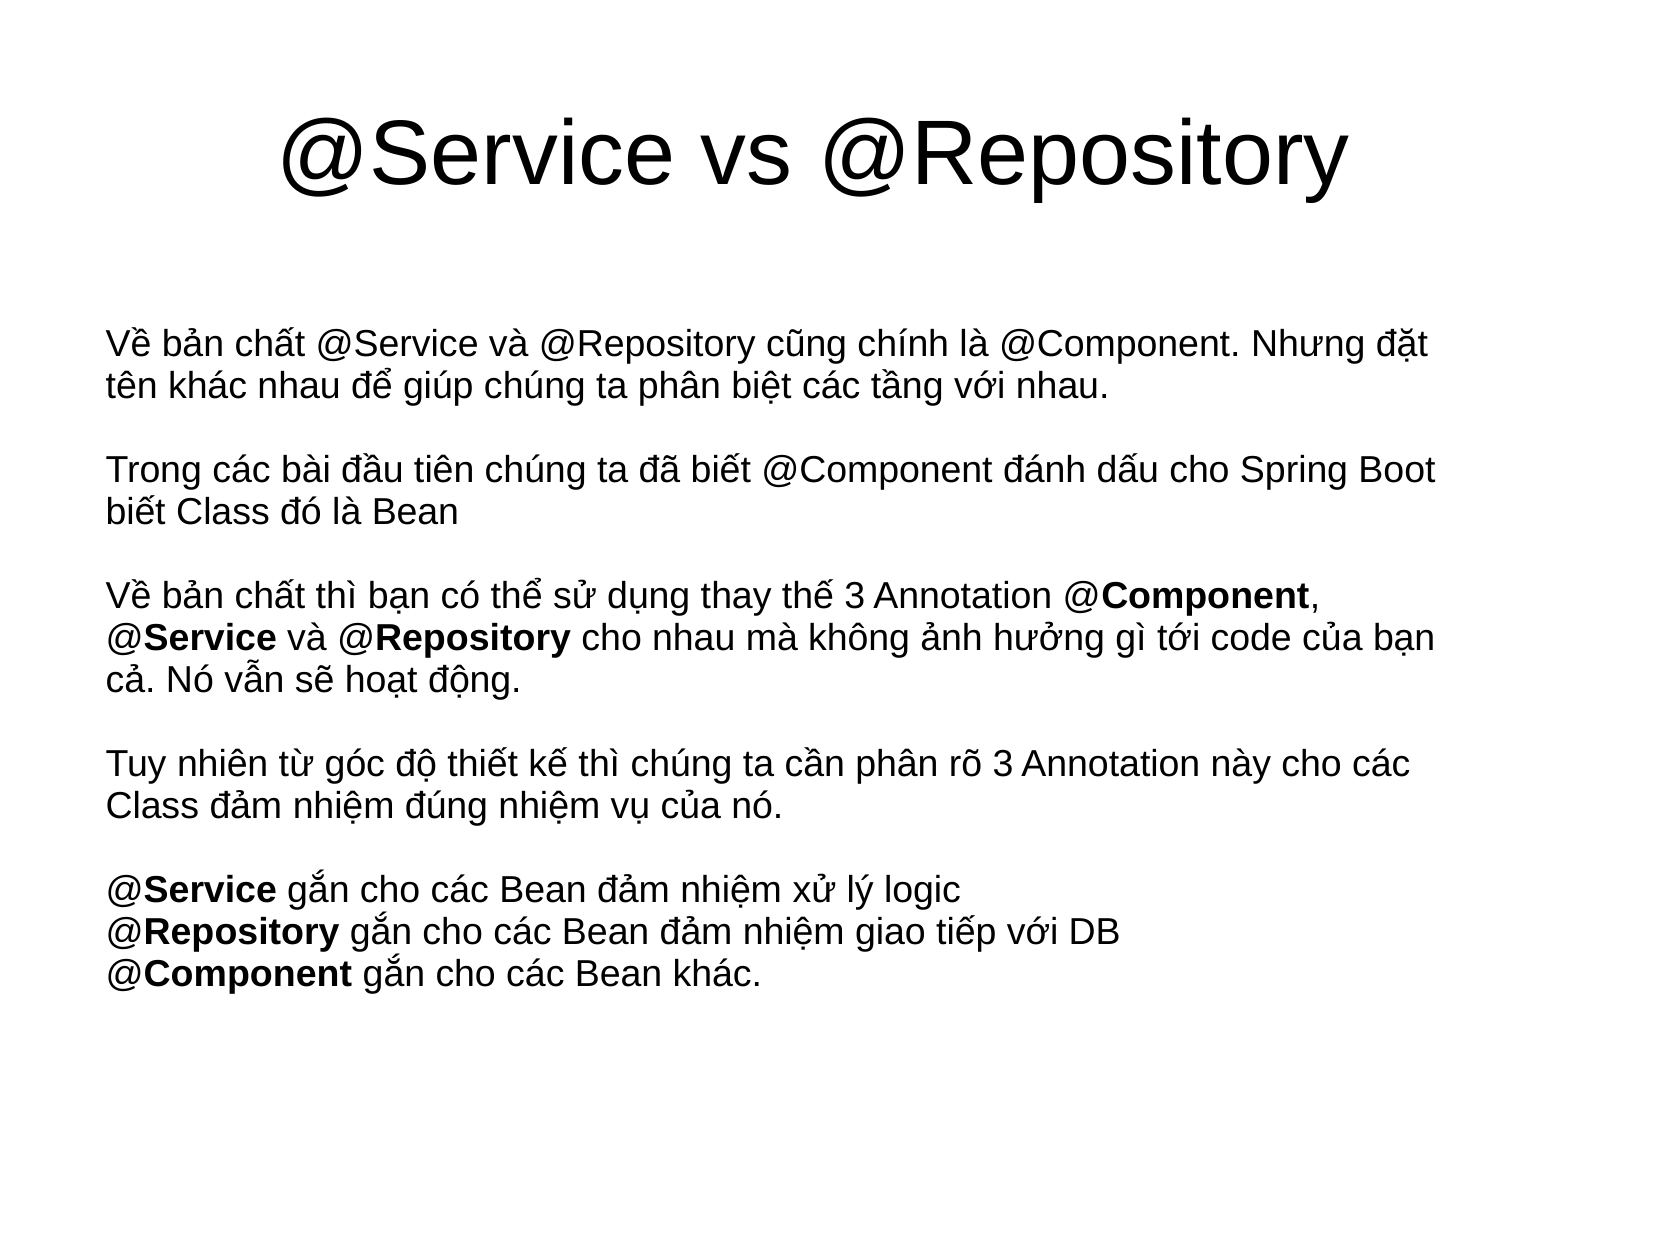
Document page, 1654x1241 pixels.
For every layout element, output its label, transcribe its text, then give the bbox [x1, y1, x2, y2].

title @Service vs @Repository [82, 49, 1571, 257]
text_box Về bản chất @Service và @Repository cũng chính là @Component. Nhưng đặt tên khác nhau để giúp chúng ta phân biệt các tầng với nhau. Trong các bài đầu tiên chúng ta đã biết @Component đánh dấu cho Spring Boot biết Class đó là Bean Về bản chất thì bạn có thể sử dụng thay thế 3 Annotation @Component, @Service và @Repository cho nhau mà không ảnh hưởng gì tới code của bạn cả. Nó vẫn sẽ hoạt động. Tuy nhiên từ góc độ thiết kế thì chúng ta cần phân rõ 3 Annotation này cho các Class đảm nhiệm đúng nhiệm vụ của nó. @Service gắn cho các Bean đảm nhiệm xử lý logic @Repository gắn cho các Bean đảm nhiệm giao tiếp với DB @Component gắn cho các Bean khác. [90, 315, 1486, 1009]
